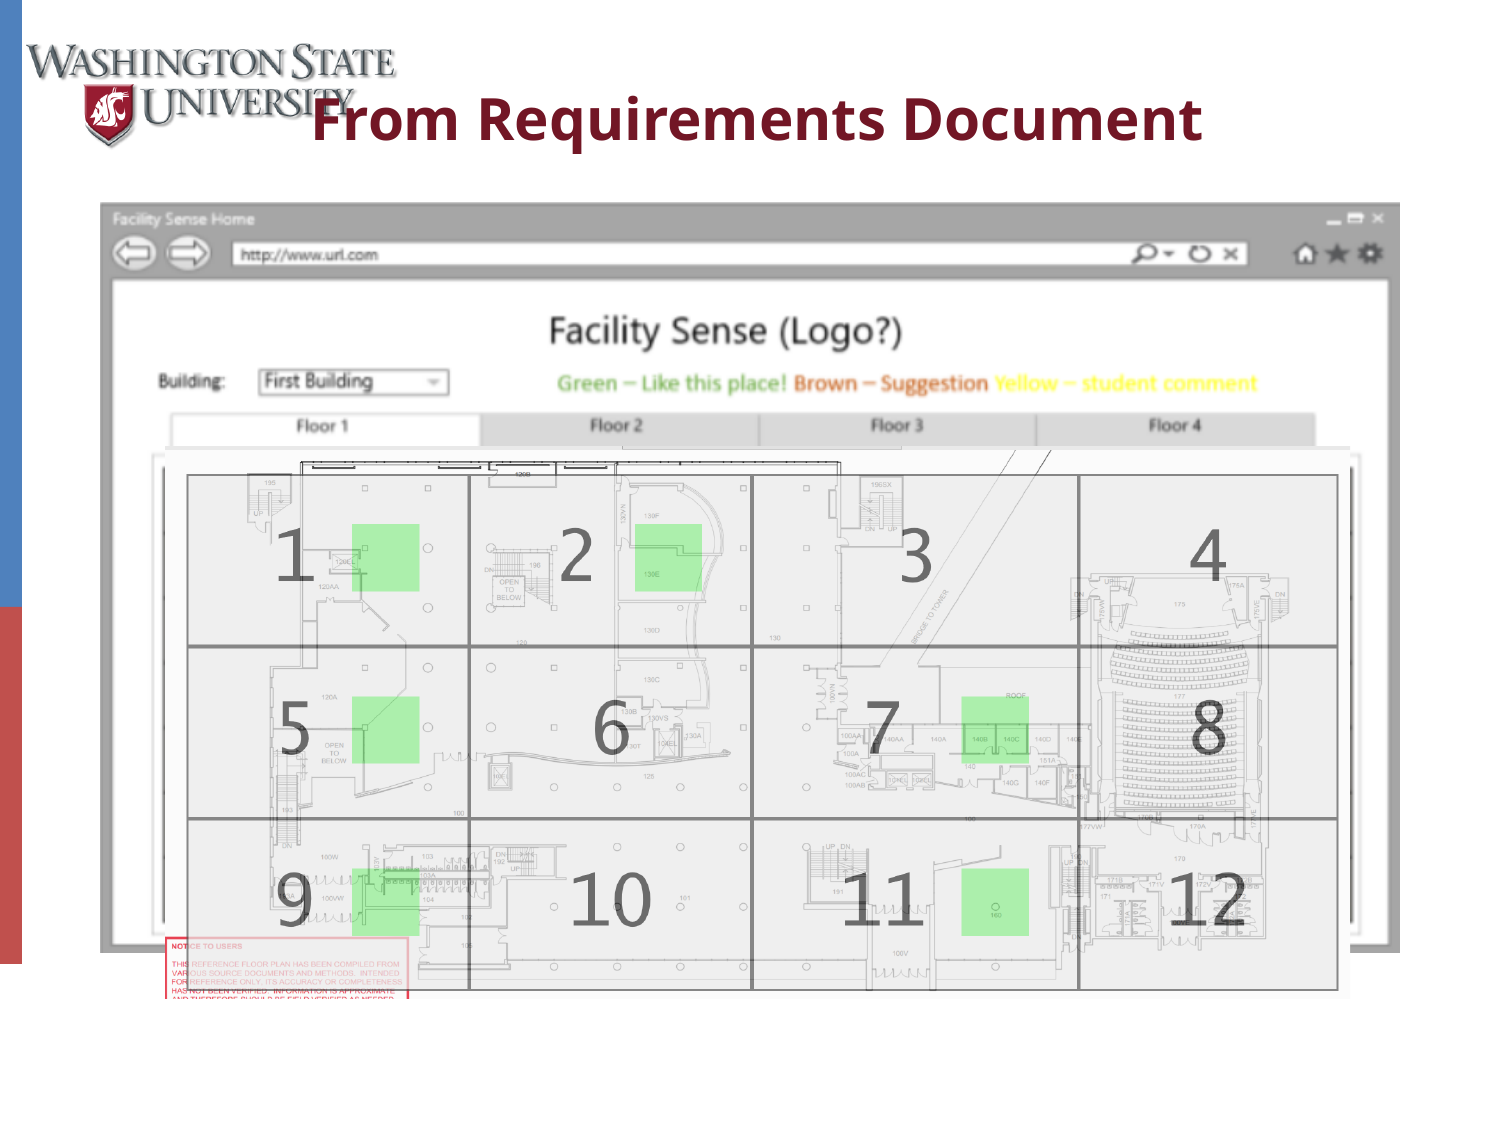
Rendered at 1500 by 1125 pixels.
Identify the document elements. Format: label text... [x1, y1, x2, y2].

text_box From Requirements Document [120, 75, 1395, 154]
picture [100, 202, 1400, 999]
picture [0, 0, 426, 178]
